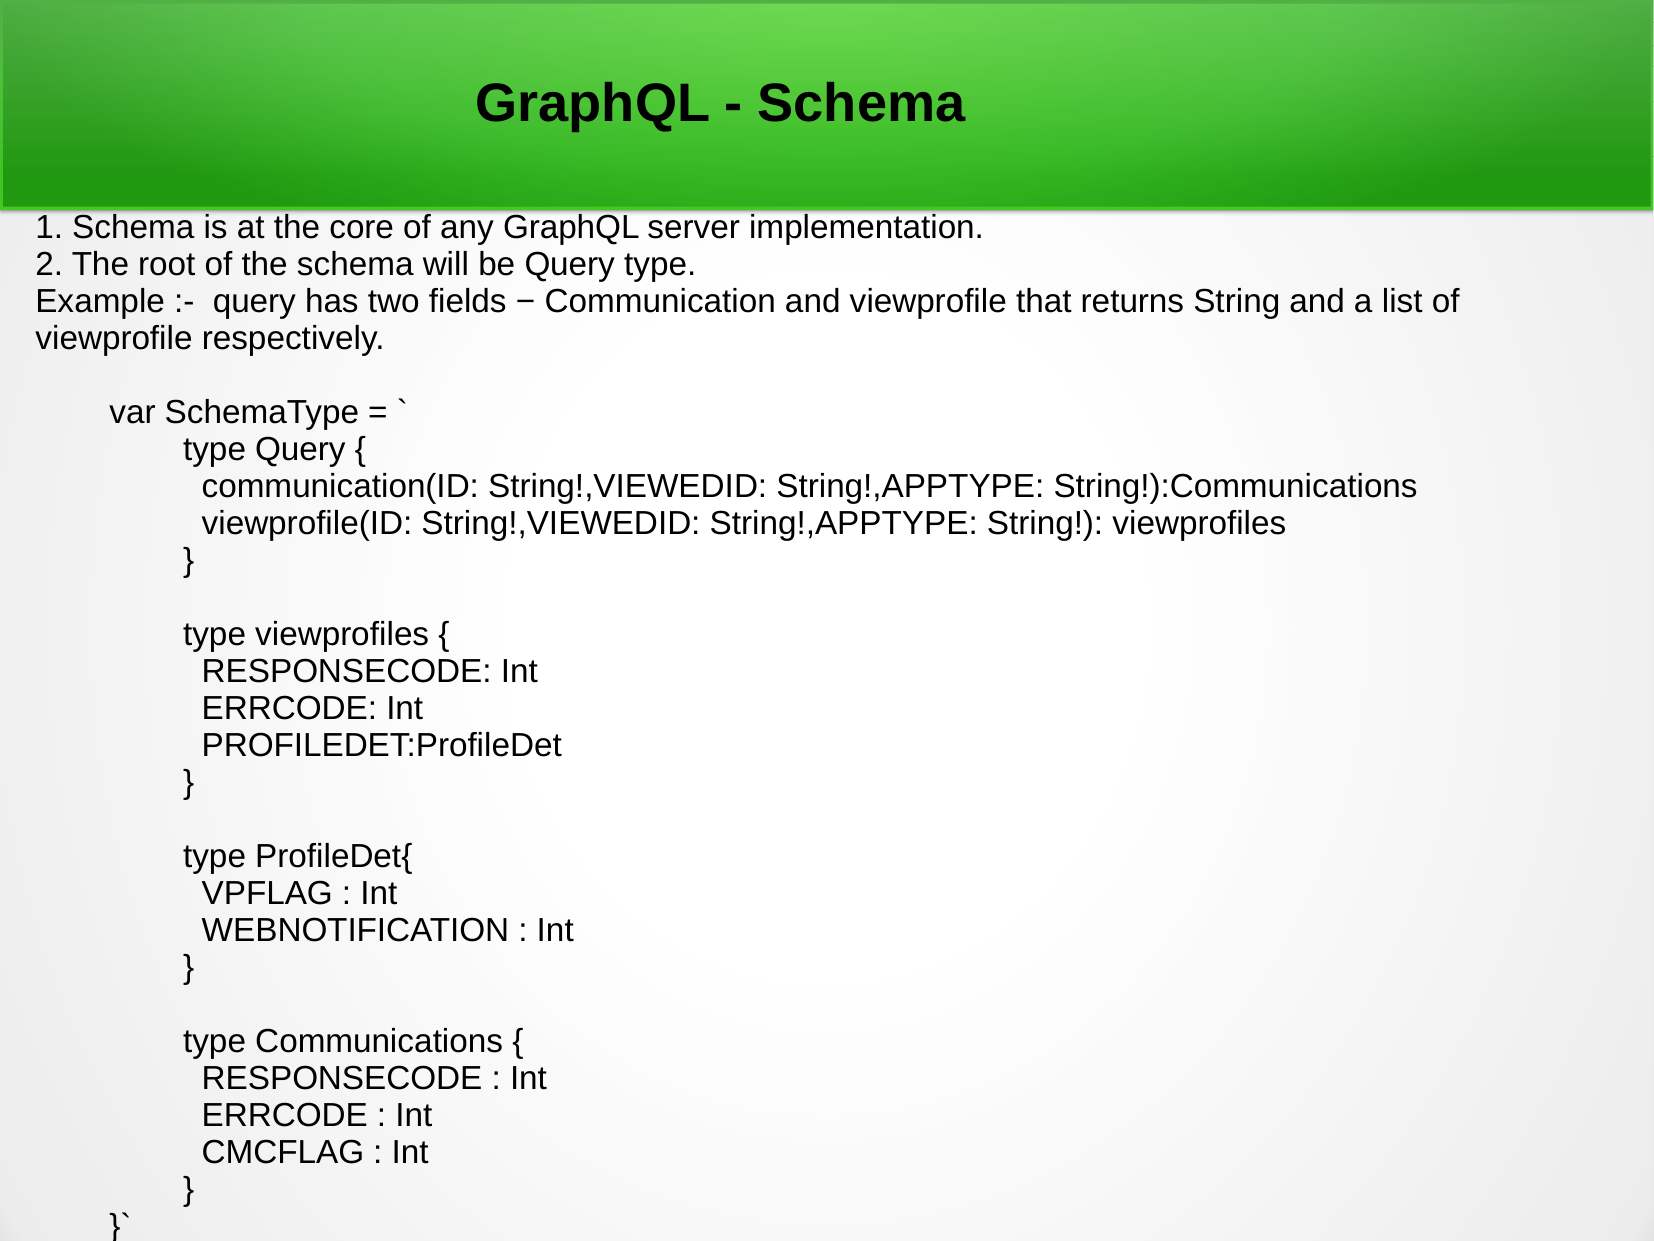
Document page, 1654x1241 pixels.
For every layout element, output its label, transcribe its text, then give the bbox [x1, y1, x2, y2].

text_box GraphQL - Schema [460, 64, 1146, 172]
text_box 1. Schema is at the core of any GraphQL server implementation. 2. The root of the schema will be Query type. Example :- query has two fields − Communication and viewprofile that returns String and a list of viewprofile respectively. var SchemaType = ` type Query { communication(ID: String!,VIEWEDID: String!,APPTYPE: String!):Communications viewprofile(ID: String!,VIEWEDID: String!,APPTYPE: String!): viewprofiles } type viewprofiles { RESPONSECODE: Int ERRCODE: Int PROFILEDET:ProfileDet } type ProfileDet{ VPFLAG : Int WEBNOTIFICATION : Int } type Communications { RESPONSECODE : Int ERRCODE : Int CMCFLAG : Int } }` [20, 200, 1630, 1241]
